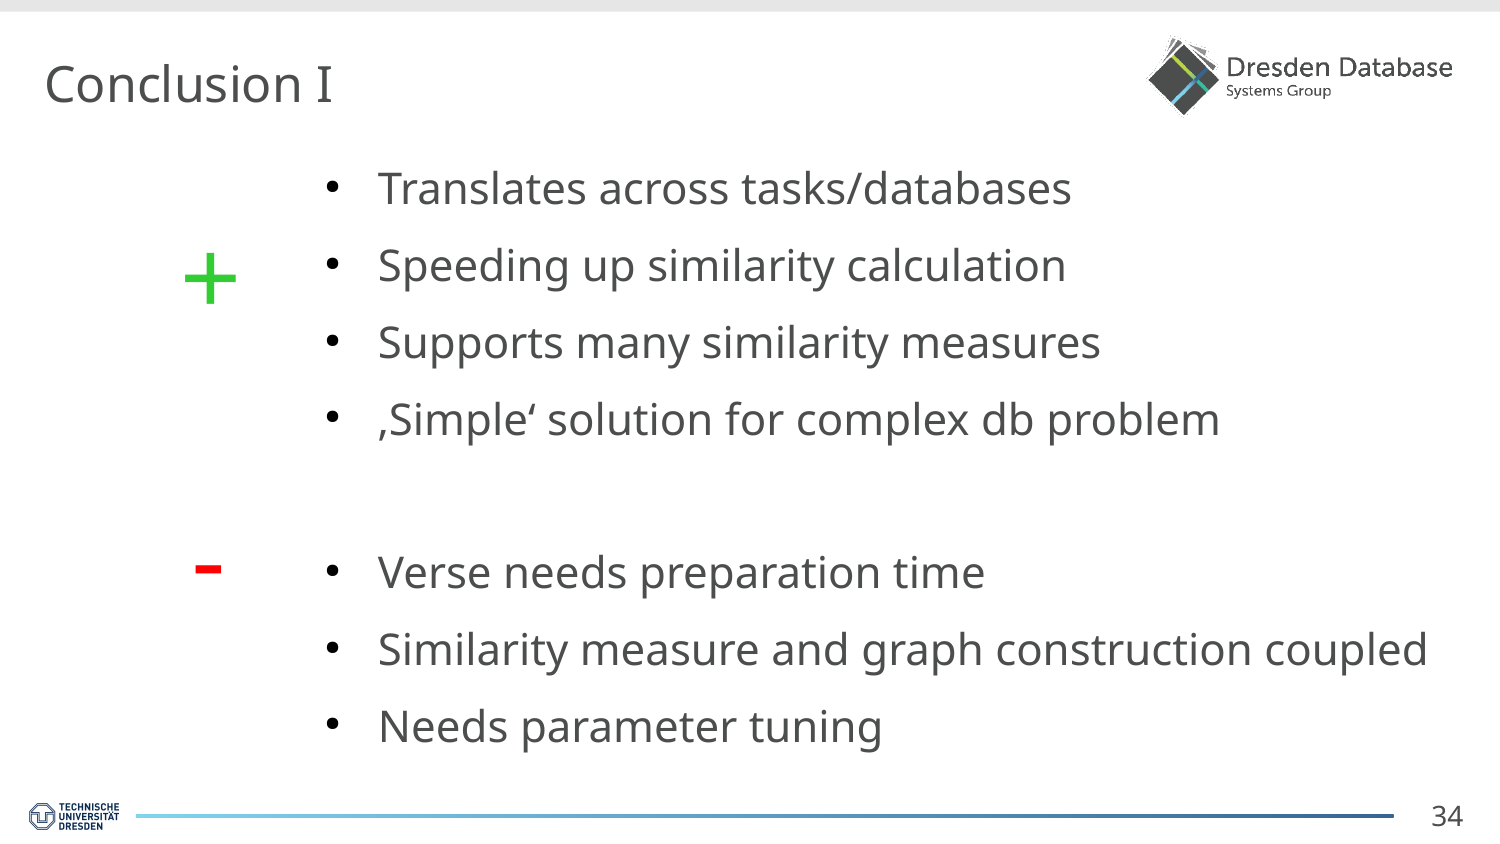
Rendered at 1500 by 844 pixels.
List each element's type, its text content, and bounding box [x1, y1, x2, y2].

title Conclusion I [29, 47, 1093, 118]
picture [29, 803, 119, 830]
text_box + [165, 211, 331, 343]
list Translates across tasks/databases Speeding up similarity calculation Supports many similarity measures ‚Simple‘ solution for complex db problem Verse needs preparation time Similarity measure and graph construction coupled Needs parameter tuning [307, 159, 1471, 780]
text_box - [177, 496, 343, 628]
picture [1145, 35, 1453, 118]
